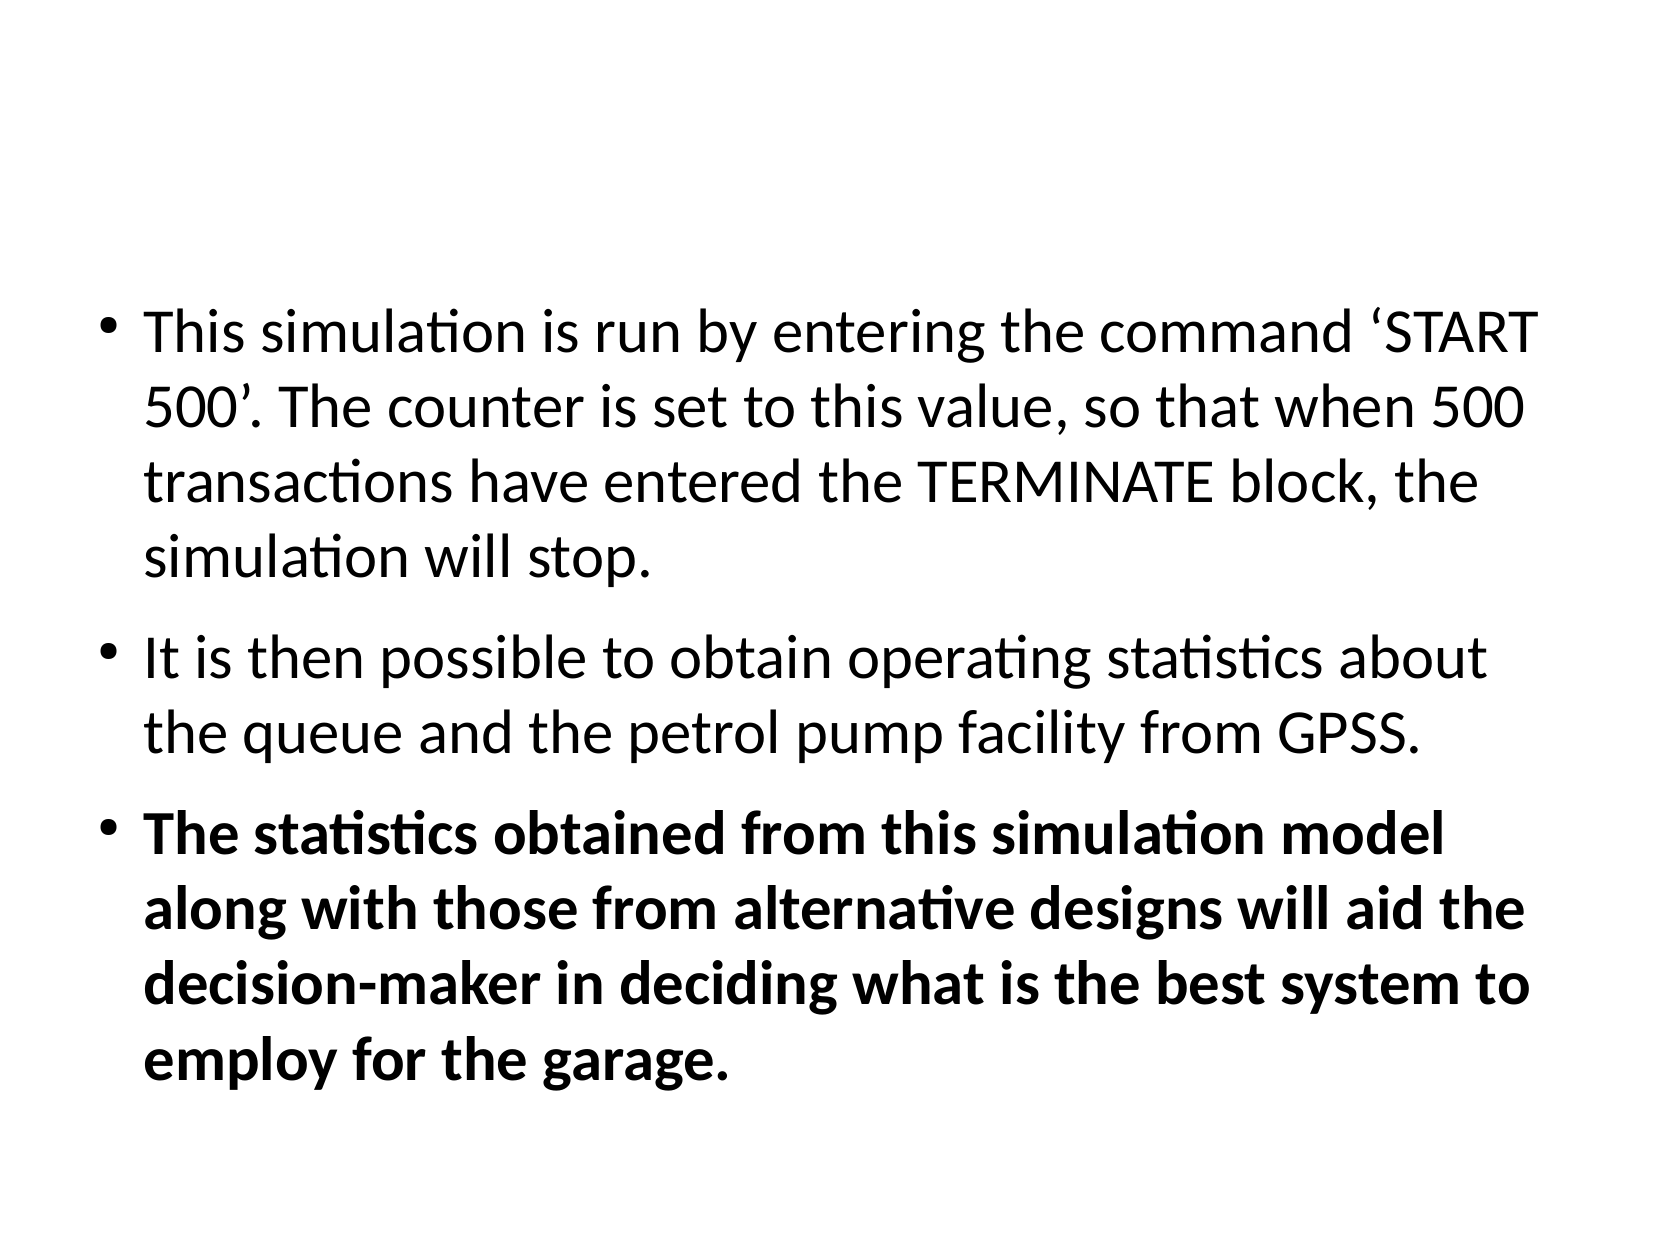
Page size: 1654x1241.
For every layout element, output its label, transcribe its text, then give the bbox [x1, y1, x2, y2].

list This simulation is run by entering the command ‘START 500’. The counter is set to this value, so that when 500 transactions have entered the TERMINATE block, the simulation will stop. It is then possible to obtain operating statistics about the queue and the petrol pump facility from GPSS. The statistics obtained from this simulation model along with those from alternative designs will aid the decision-maker in deciding what is the best system to employ for the garage. [82, 289, 1572, 1108]
